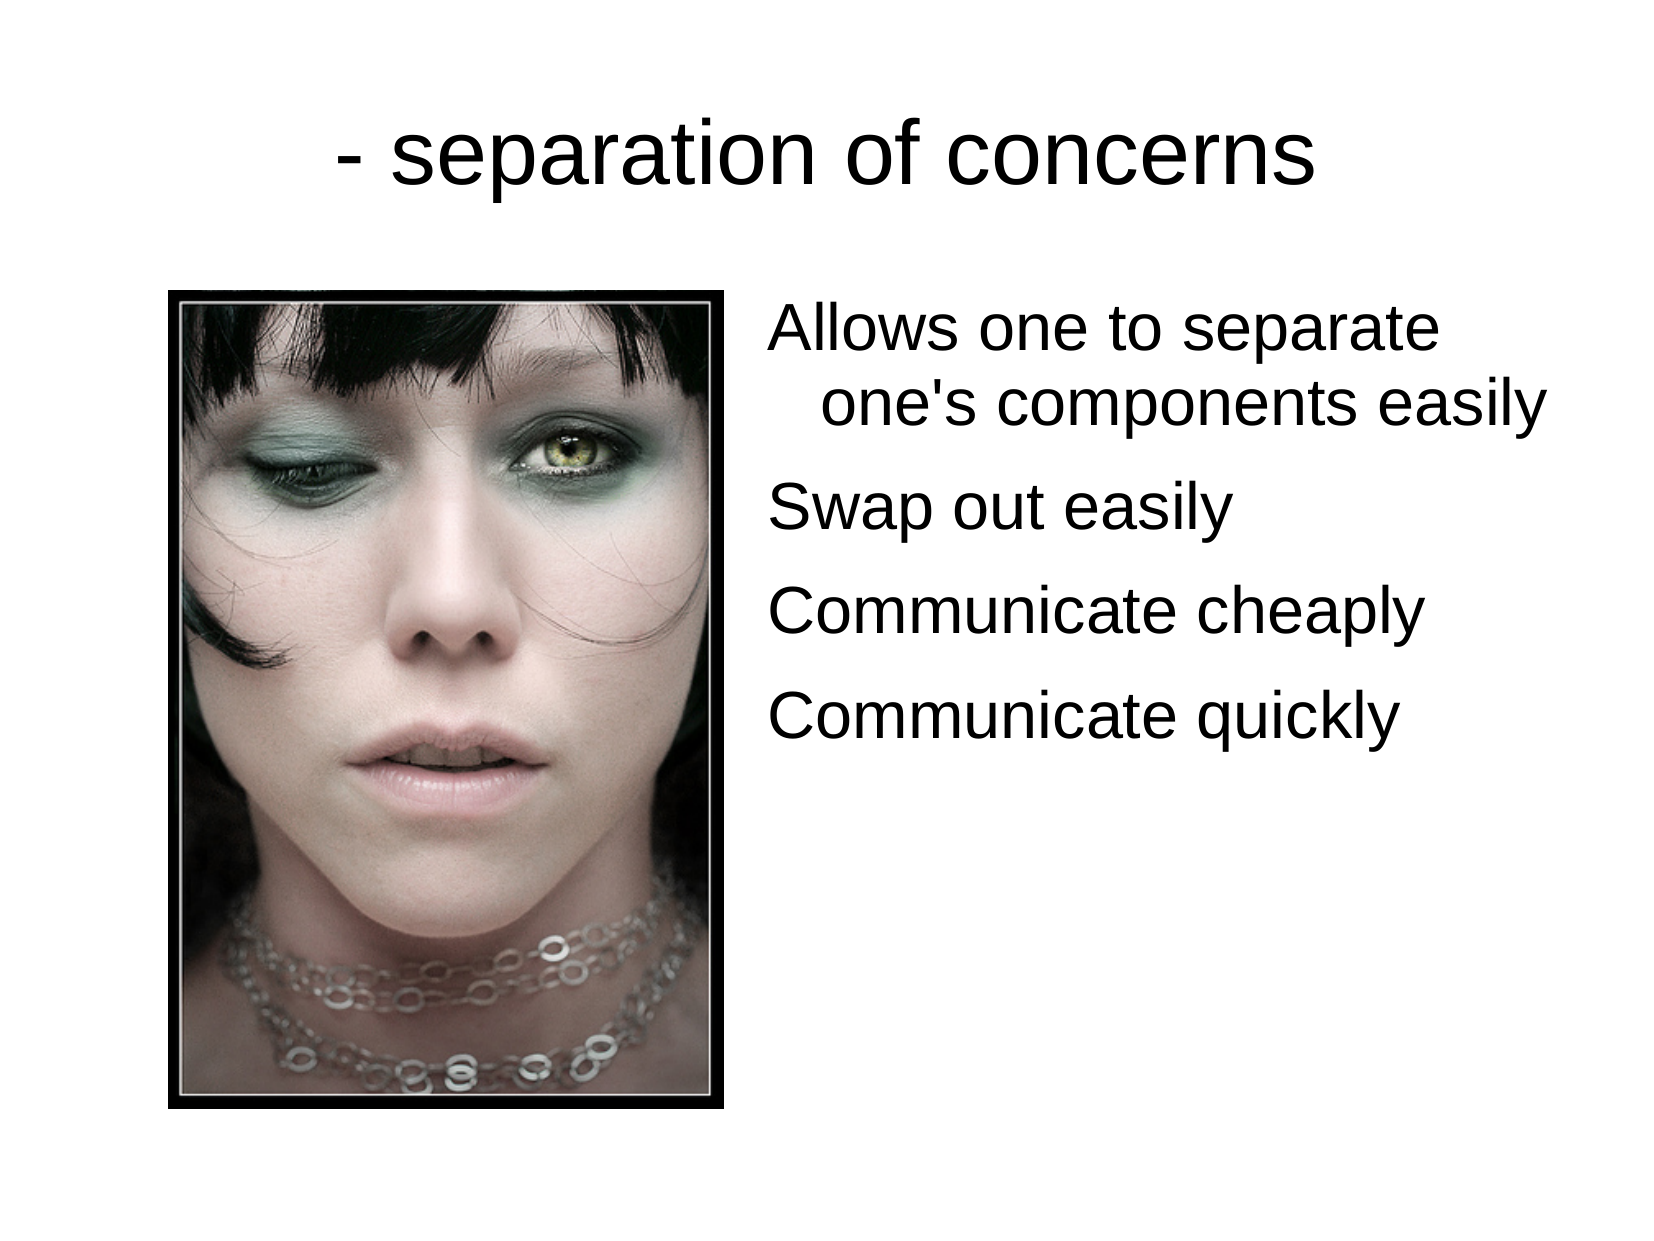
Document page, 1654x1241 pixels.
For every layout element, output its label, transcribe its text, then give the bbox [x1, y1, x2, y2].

picture [168, 290, 724, 1109]
list Allows one to separate one's components easily Swap out easily Communicate cheaply Communicate quickly [750, 290, 1572, 1094]
title - separation of concerns [82, 56, 1571, 250]
